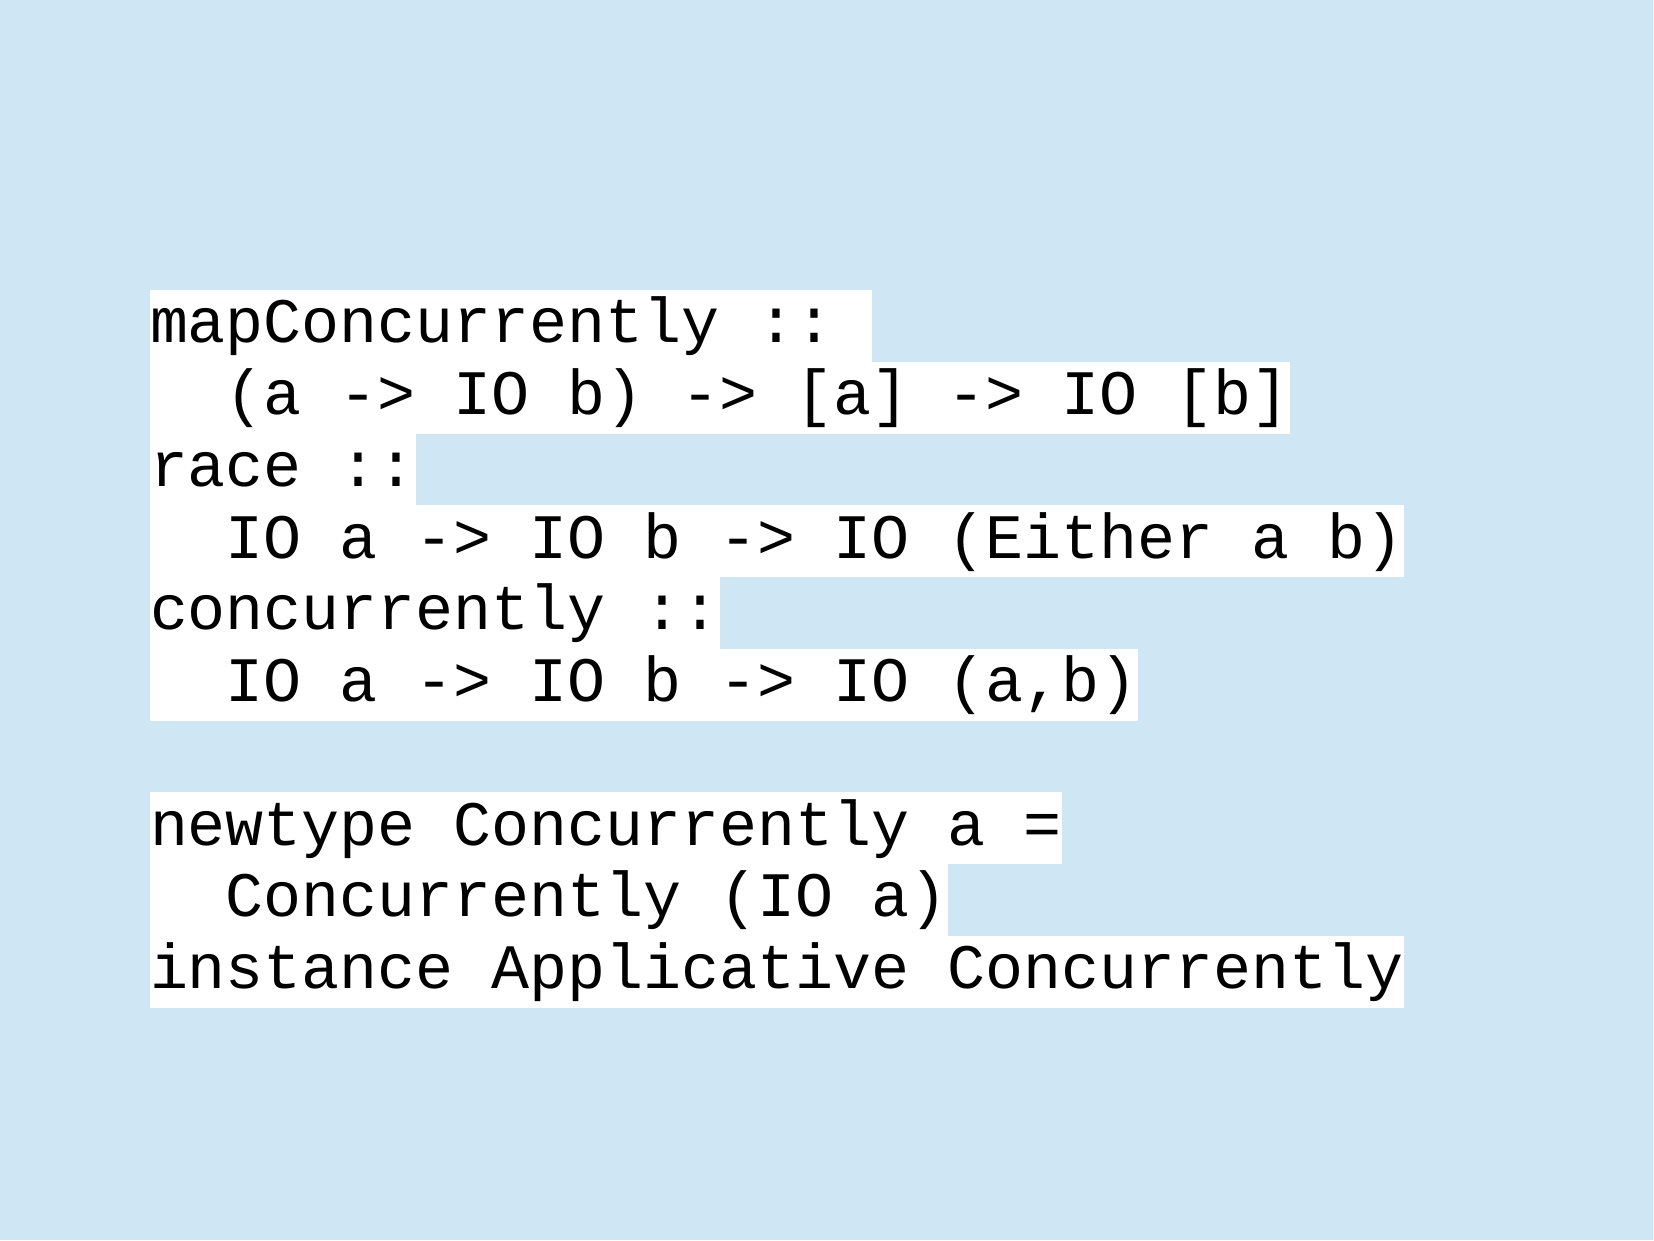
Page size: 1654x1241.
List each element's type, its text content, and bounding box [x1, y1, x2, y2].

list mapConcurrently :: (a -> IO b) -> [a] -> IO [b] race :: IO a -> IO b -> IO (Either a b) concurrently :: IO a -> IO b -> IO (a,b) newtype Concurrently a = Concurrently (IO a) instance Applicative Concurrently [82, 290, 1571, 1010]
